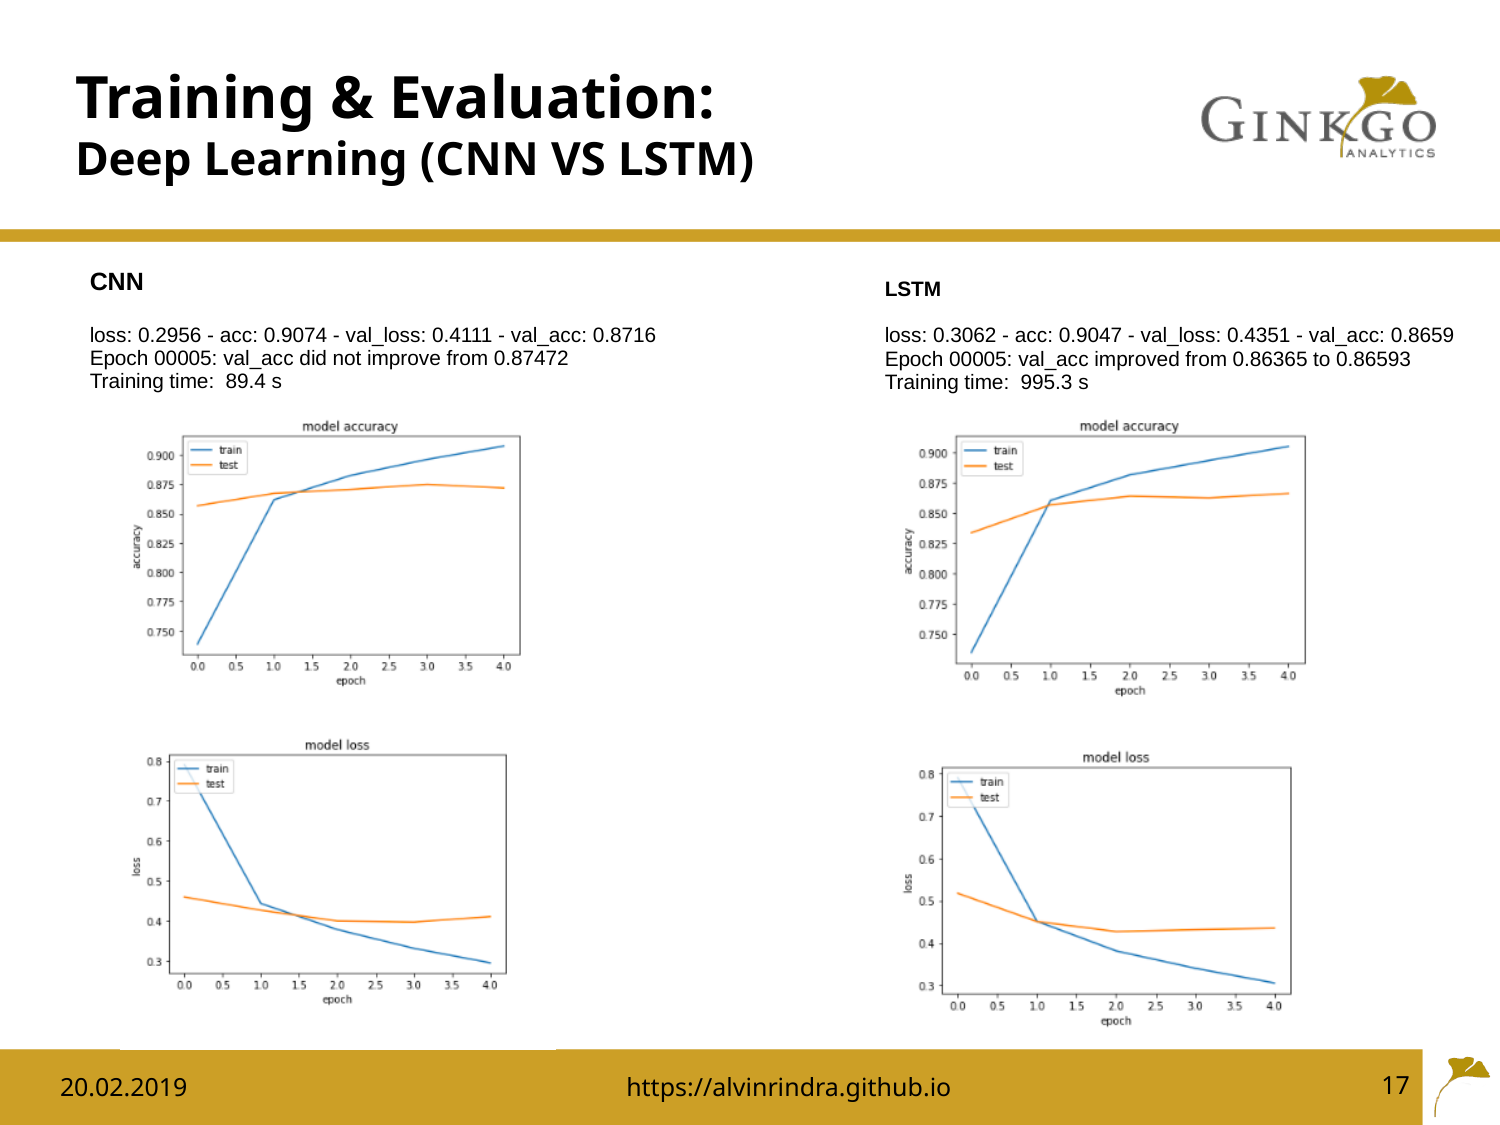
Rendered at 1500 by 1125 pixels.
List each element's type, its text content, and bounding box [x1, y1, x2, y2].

text_box https://alvinrindra.github.io [266, 1056, 993, 1117]
picture [120, 571, 556, 1051]
picture [0, 0, 1500, 1125]
text_box LSTM loss: 0.3062 - acc: 0.9047 - val_loss: 0.4351 - val_acc: 0.8659 Epoch 00005: val_acc improved from 0.86365 to 0.86593 Training time: 995.3 s [870, 270, 1500, 403]
picture [895, 409, 1336, 1046]
text_box CNN loss: 0.2956 - acc: 0.9074 - val_loss: 0.4111 - val_acc: 0.8716 Epoch 00005: val_acc did not improve from 0.87472 Training time: 89.4 s [75, 260, 856, 571]
text_box <number> [1196, 1056, 1425, 1117]
list [60, 289, 1425, 1081]
text_box 20.02.2019 [60, 1056, 266, 1117]
list Training & Evaluation: Deep Learning (CNN VS LSTM) [75, 60, 1069, 244]
